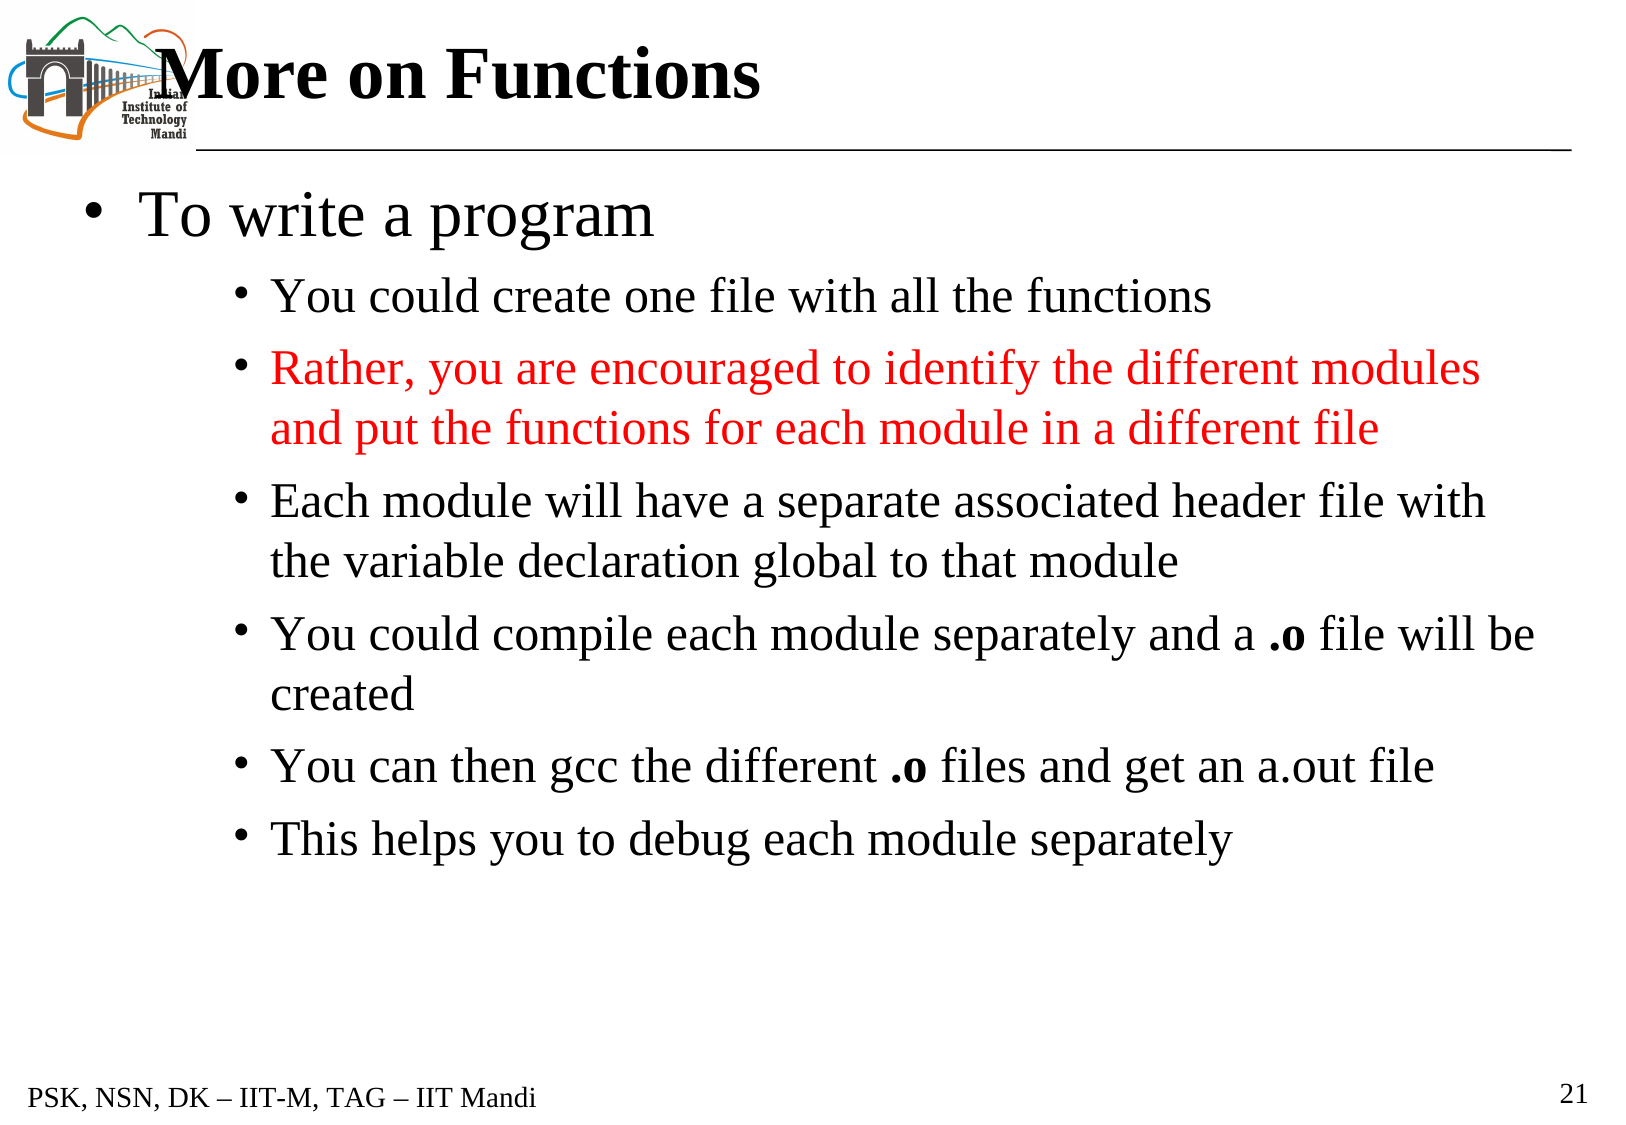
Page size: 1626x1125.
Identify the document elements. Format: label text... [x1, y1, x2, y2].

picture [1, 0, 196, 156]
title More on Functions [139, 0, 1581, 138]
list To write a program You could create one file with all the functions Rather, you are encouraged to identify the different modules and put the functions for each module in a different file Each module will have a separate associated header file with the variable declaration global to that module You could compile each module separately and a .o file will be created You can then gcc the different .o files and get an a.out file This helps you to debug each module separately [67, 162, 1571, 1025]
